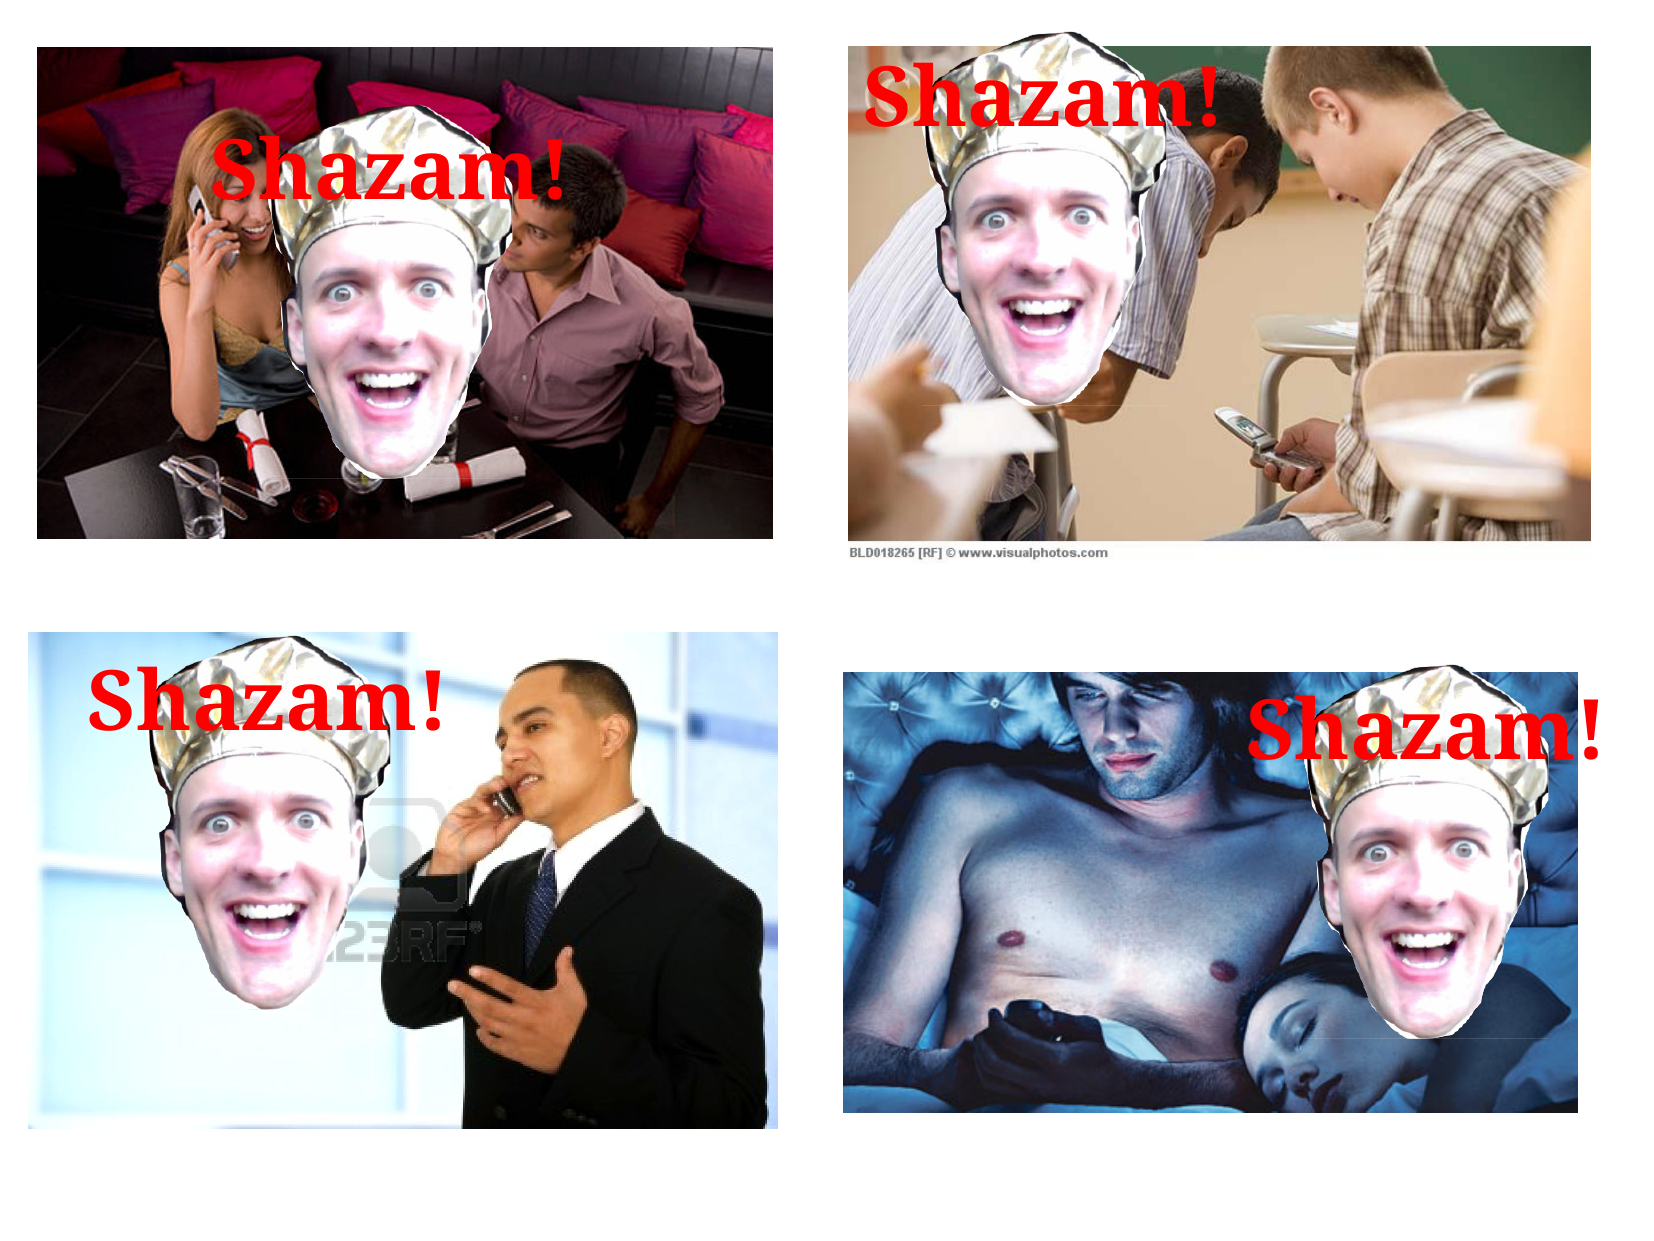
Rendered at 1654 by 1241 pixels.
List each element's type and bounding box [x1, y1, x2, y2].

picture [843, 663, 1578, 1113]
picture [28, 632, 778, 1129]
picture [848, 30, 1591, 564]
picture [37, 47, 773, 539]
